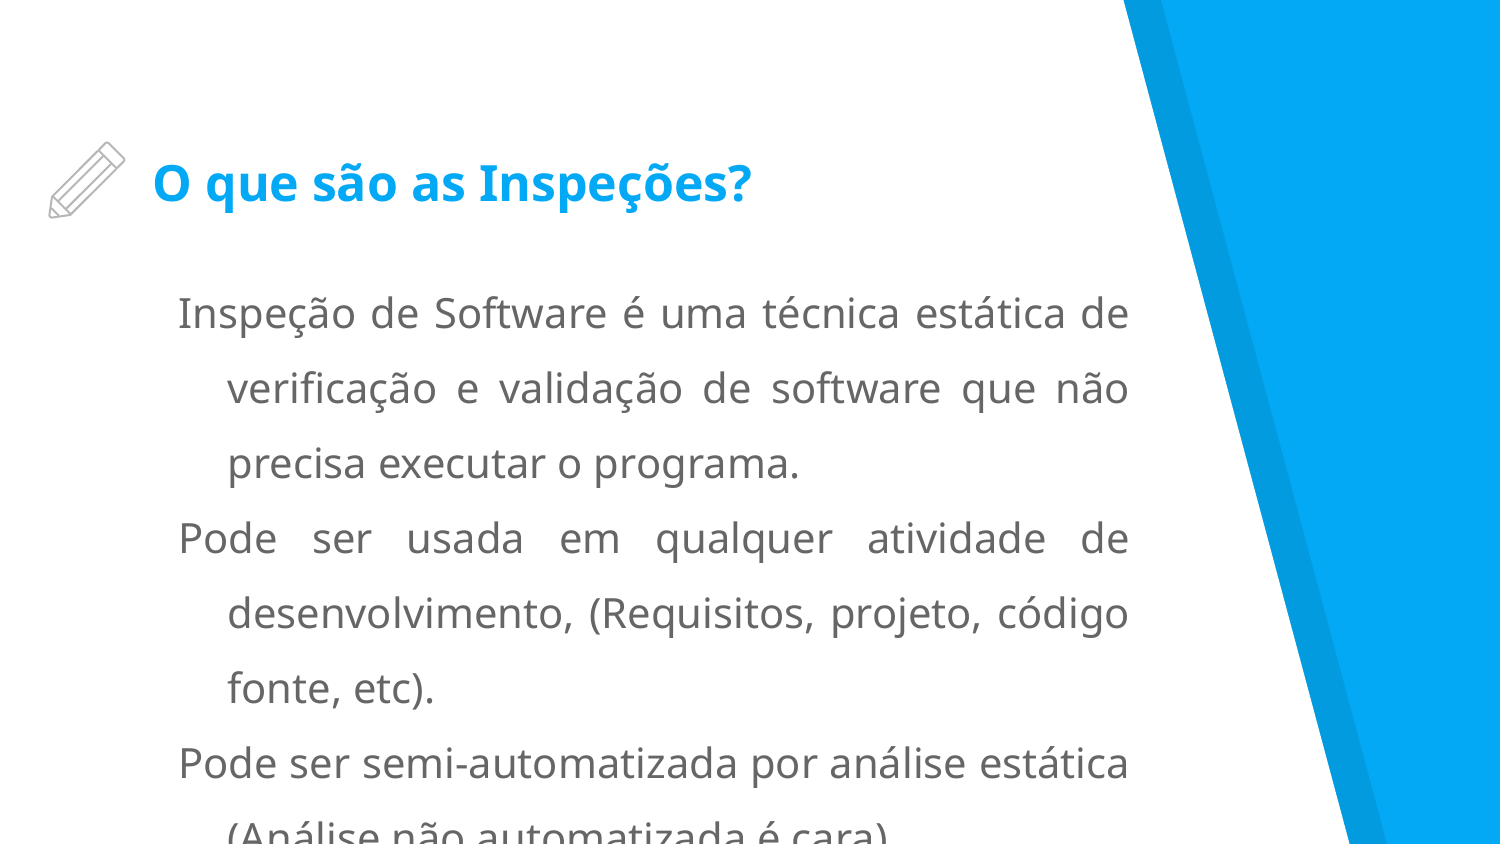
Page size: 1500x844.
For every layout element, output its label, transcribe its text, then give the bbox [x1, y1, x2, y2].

text_box O que são as Inspeções? [137, 146, 1011, 227]
text_box Inspeção de Software é uma técnica estática de verificação e validação de software que não precisa executar o programa. Pode ser usada em qualquer atividade de desenvolvimento, (Requisitos, projeto, código fonte, etc). Pode ser semi-automatizada por análise estática (Análise não automatizada é cara). [137, 246, 1146, 617]
